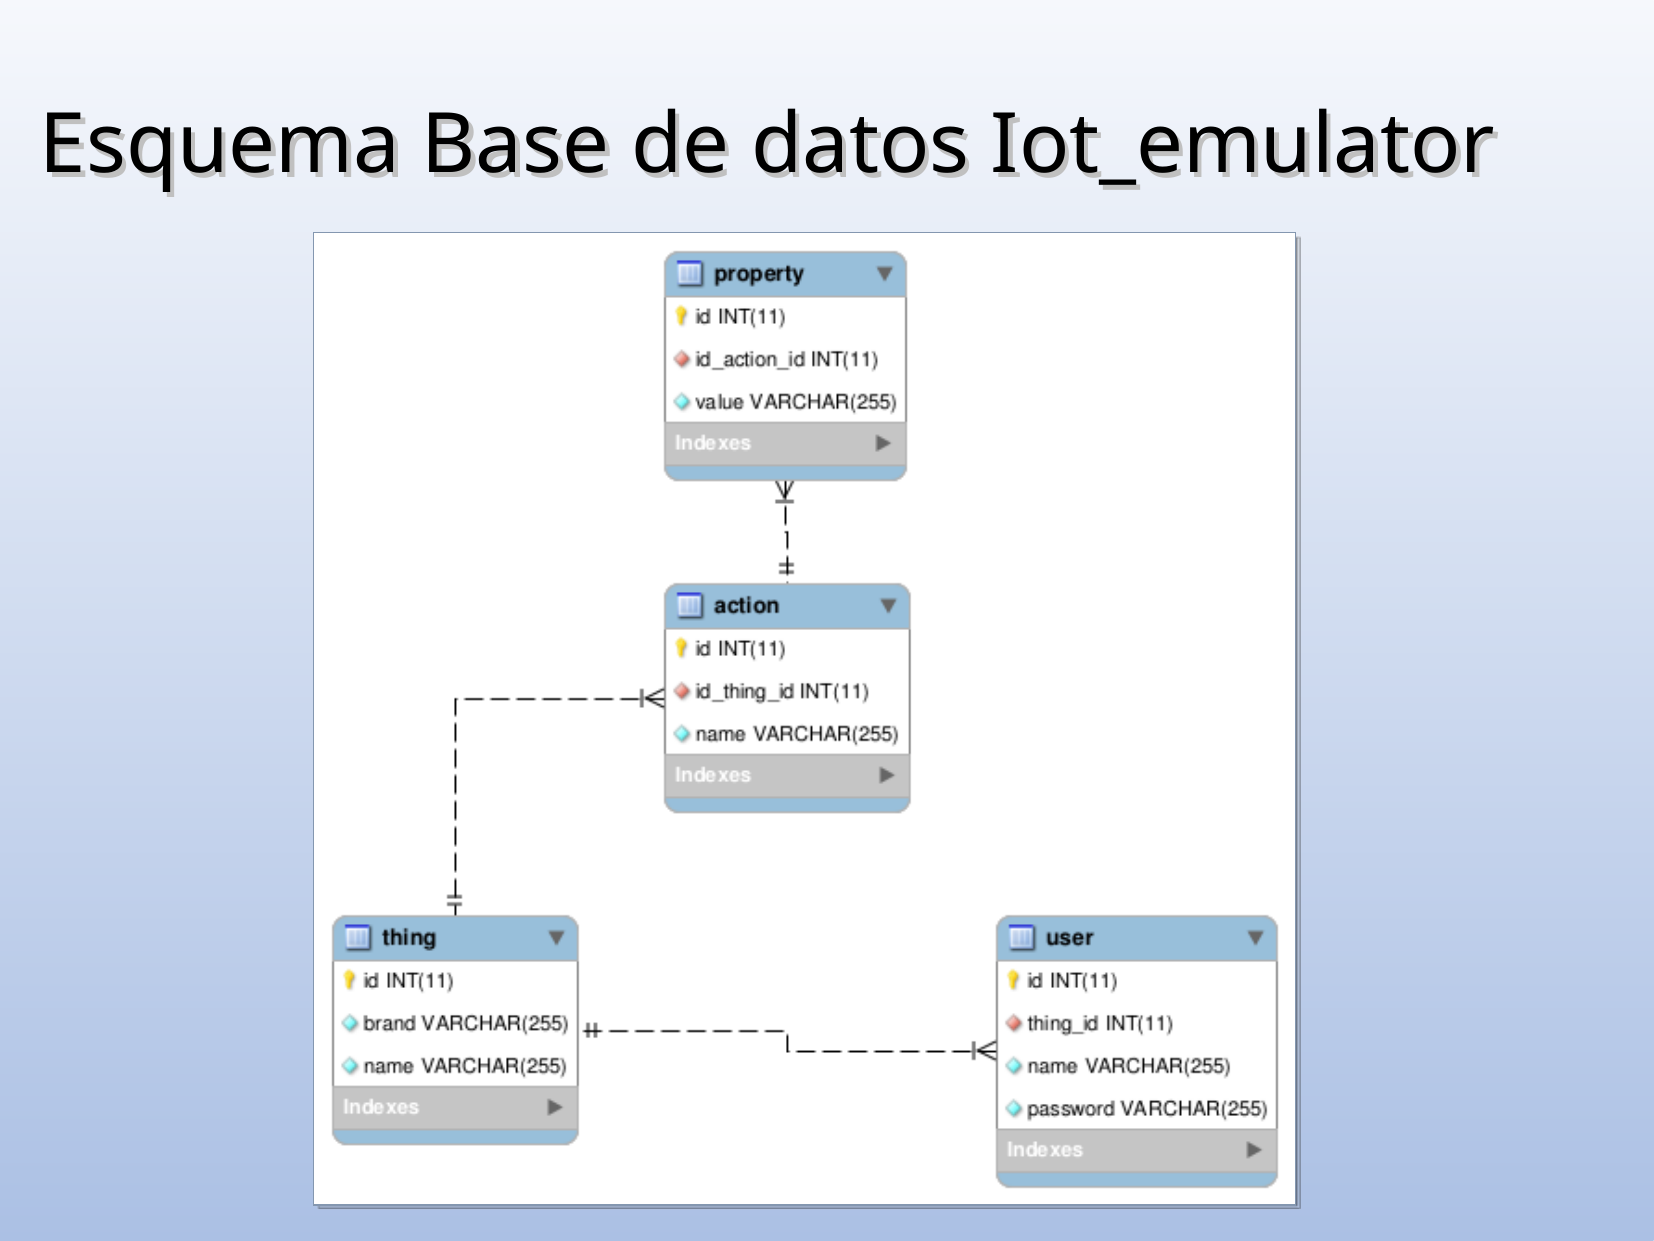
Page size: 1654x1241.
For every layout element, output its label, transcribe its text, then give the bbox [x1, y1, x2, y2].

picture [314, 233, 1295, 1205]
title Esquema Base de datos Iot_emulator [40, 35, 1654, 243]
